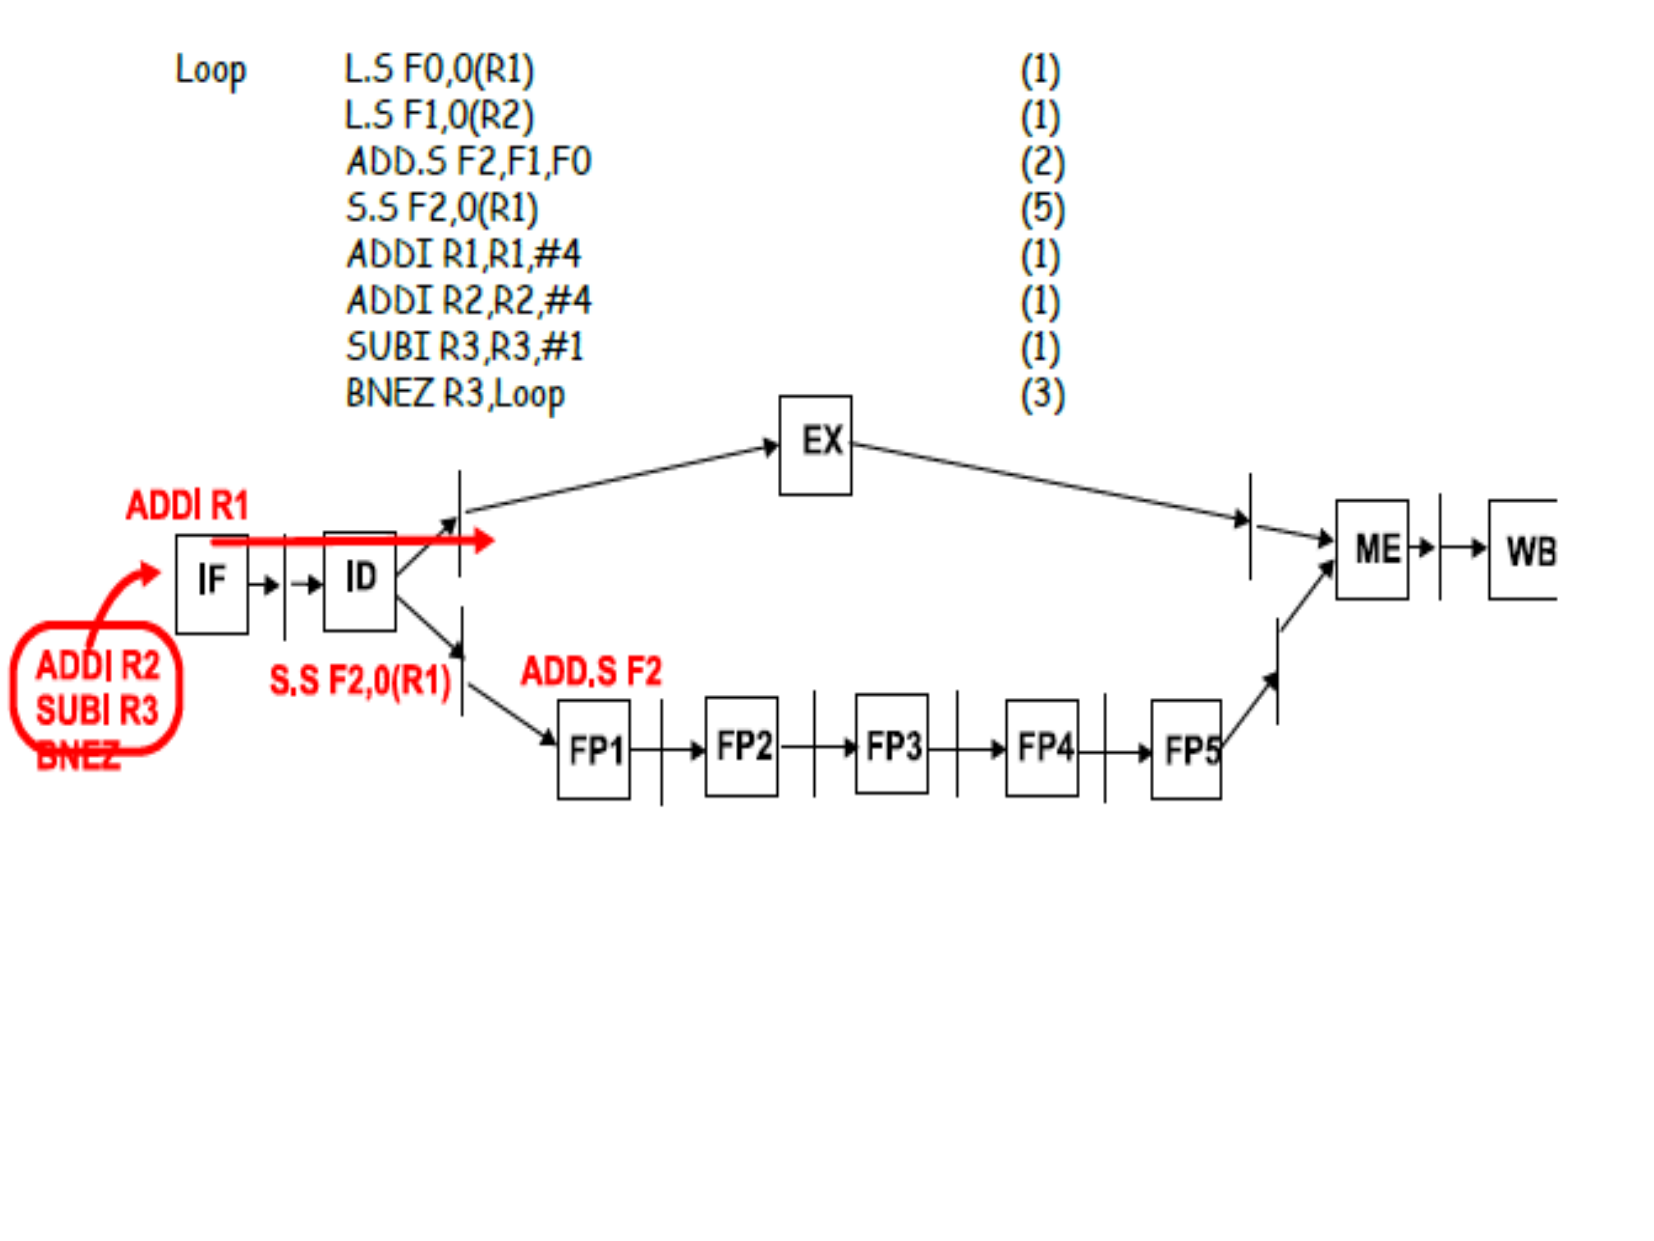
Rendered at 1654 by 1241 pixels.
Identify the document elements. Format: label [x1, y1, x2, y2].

picture [1, 0, 1654, 811]
